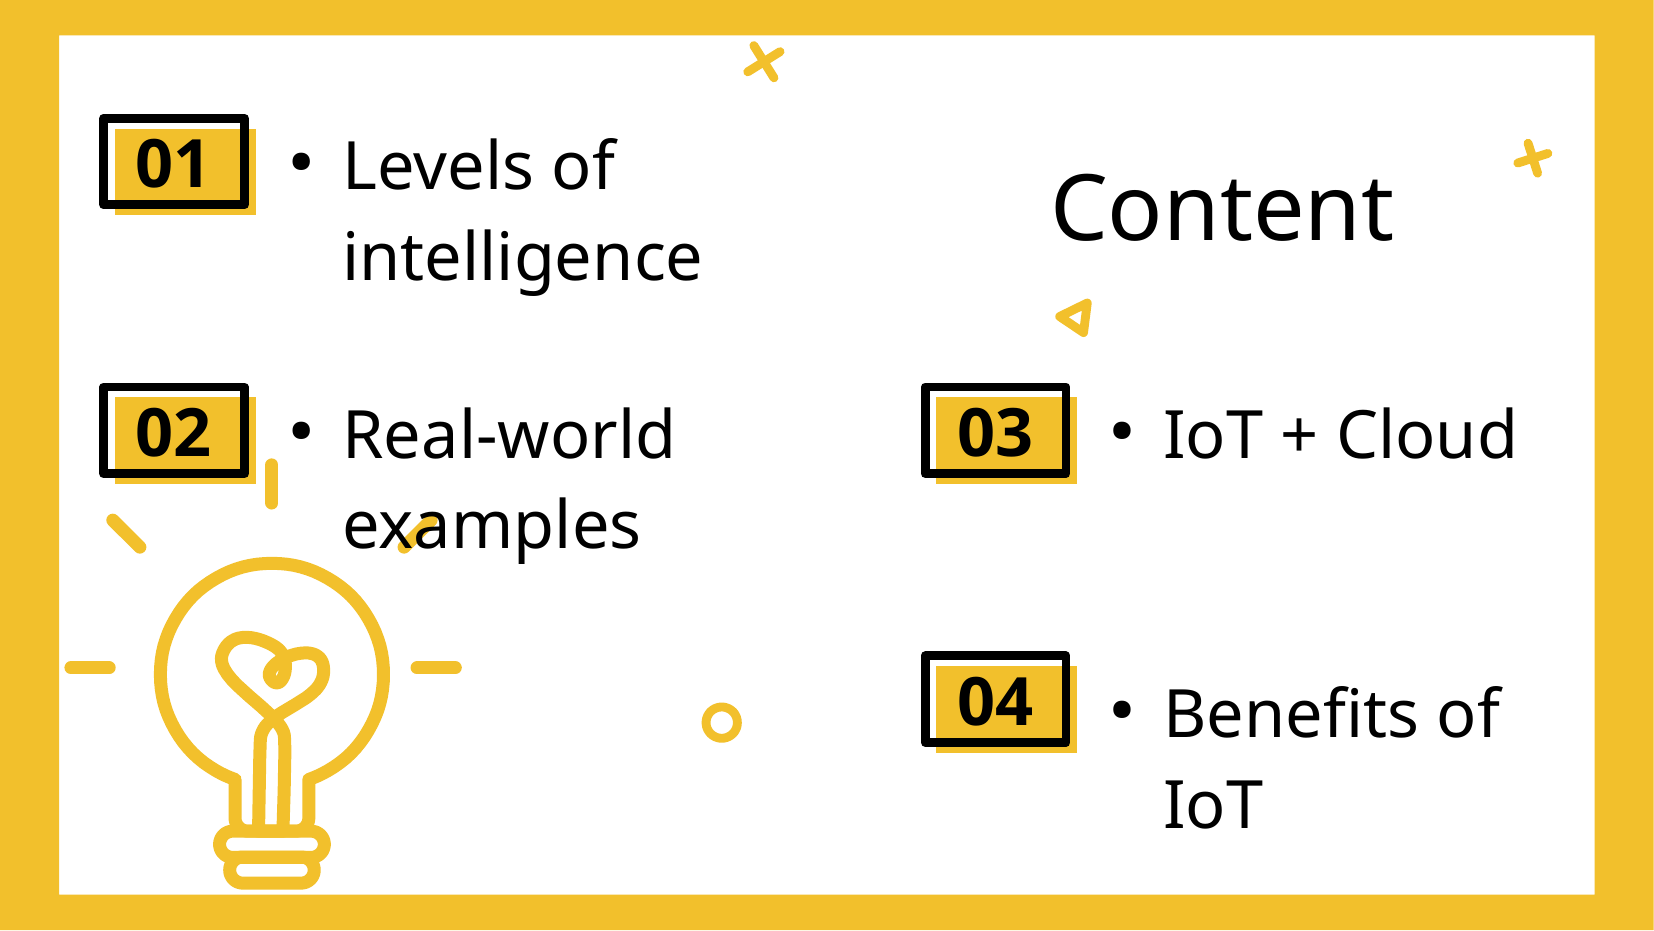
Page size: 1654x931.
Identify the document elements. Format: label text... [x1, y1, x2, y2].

list Benefits of IoT [1092, 666, 1577, 885]
list Real-world examples [271, 386, 869, 606]
list Levels of intelligence [271, 118, 869, 337]
title Content [868, 37, 1577, 374]
list IoT + Cloud [1092, 386, 1577, 606]
